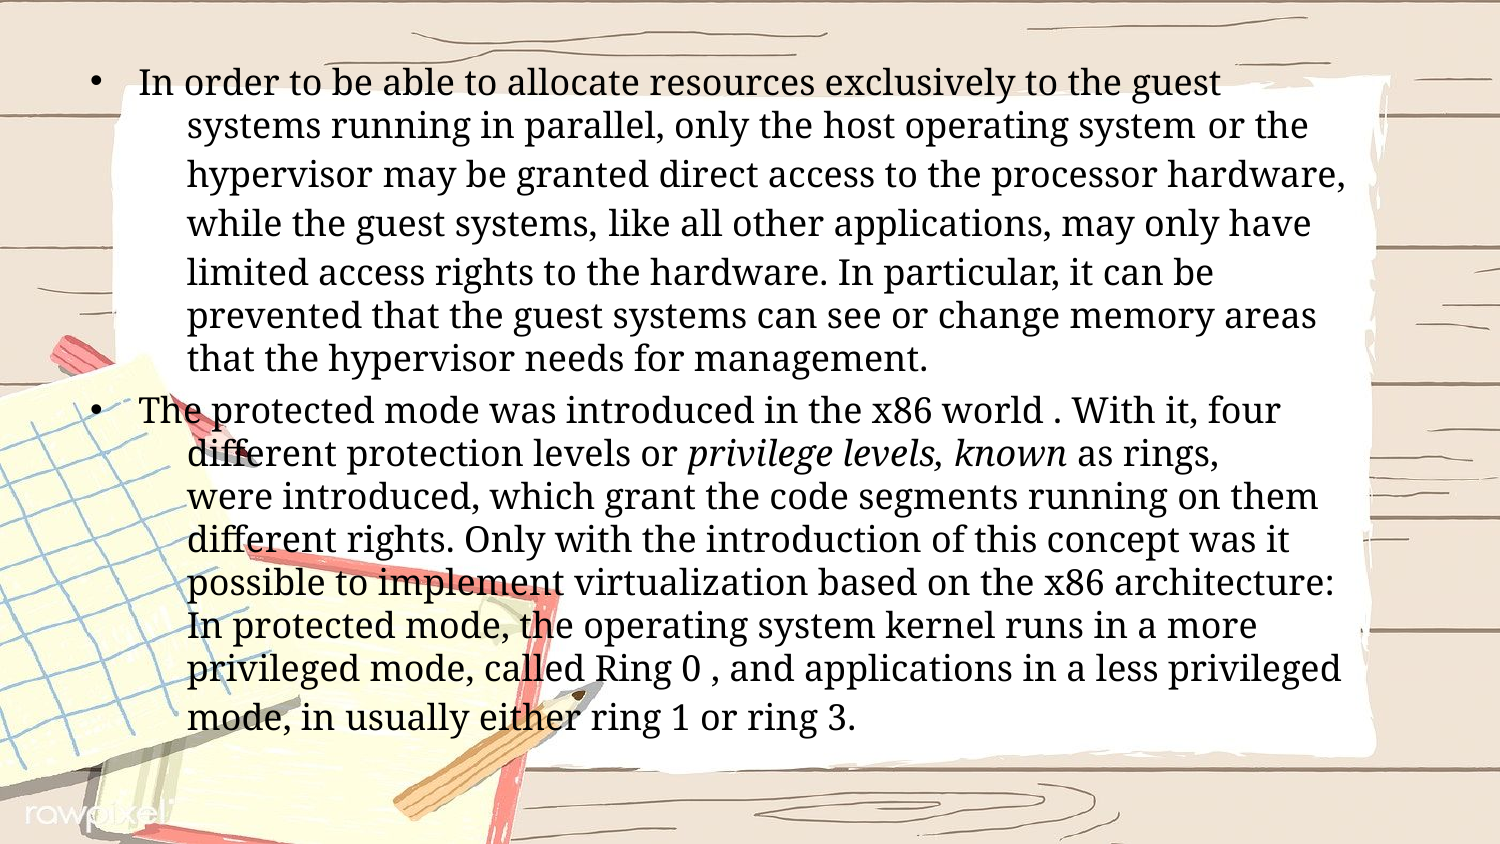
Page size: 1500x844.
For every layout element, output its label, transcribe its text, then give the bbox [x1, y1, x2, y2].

list In order to be able to allocate resources exclusively to the guest systems running in parallel, only the host operating system or the hypervisor may be granted direct access to the processor hardware, while the guest systems, like all other applications, may only have limited access rights to the hardware. In particular, it can be prevented that the guest systems can see or change memory areas that the hypervisor needs for management. The protected mode was introduced in the x86 world . With it, four different protection levels or privilege levels, known as rings, were introduced, which grant the code segments running on them different rights. Only with the introduction of this concept was it possible to implement virtualization based on the x86 architecture: In protected mode, the operating system kernel runs in a more privileged mode, called Ring 0 , and applications in a less privileged mode, in usually either ring 1 or ring 3. [75, 51, 1373, 754]
